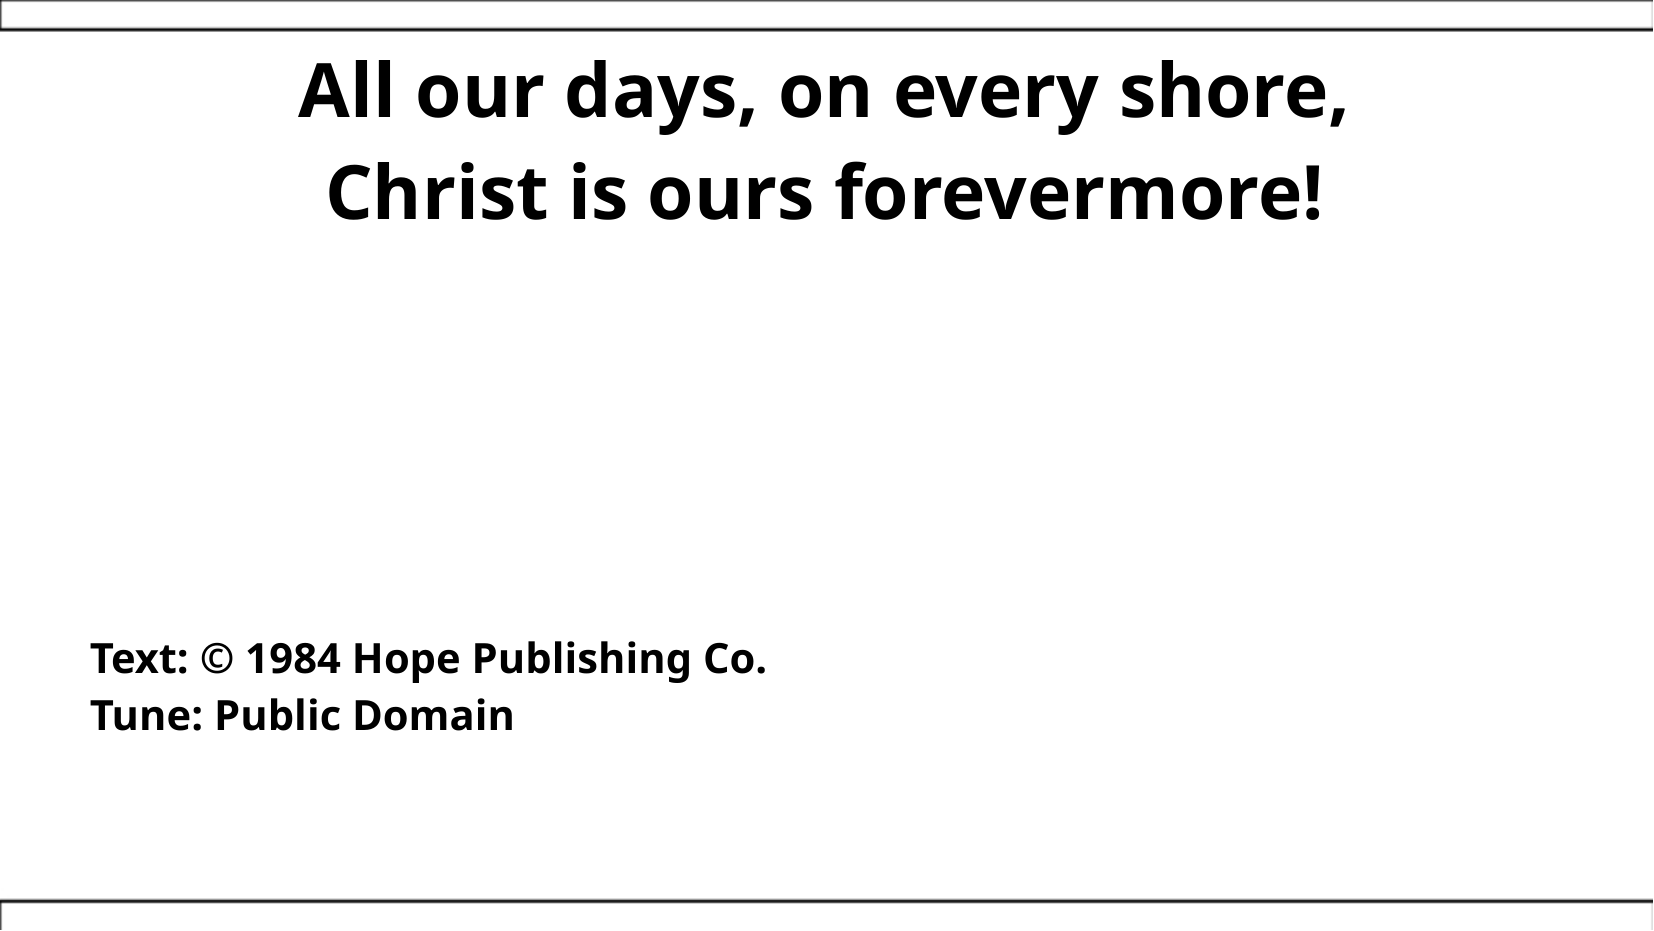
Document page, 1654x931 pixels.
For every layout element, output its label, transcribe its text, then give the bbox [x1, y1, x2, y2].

picture [0, 0, 1653, 930]
text_box All our days, on every shore, Christ is ours forevermore! Text: © 1984 Hope Publishing Co. Tune: Public Domain [75, 30, 1576, 733]
